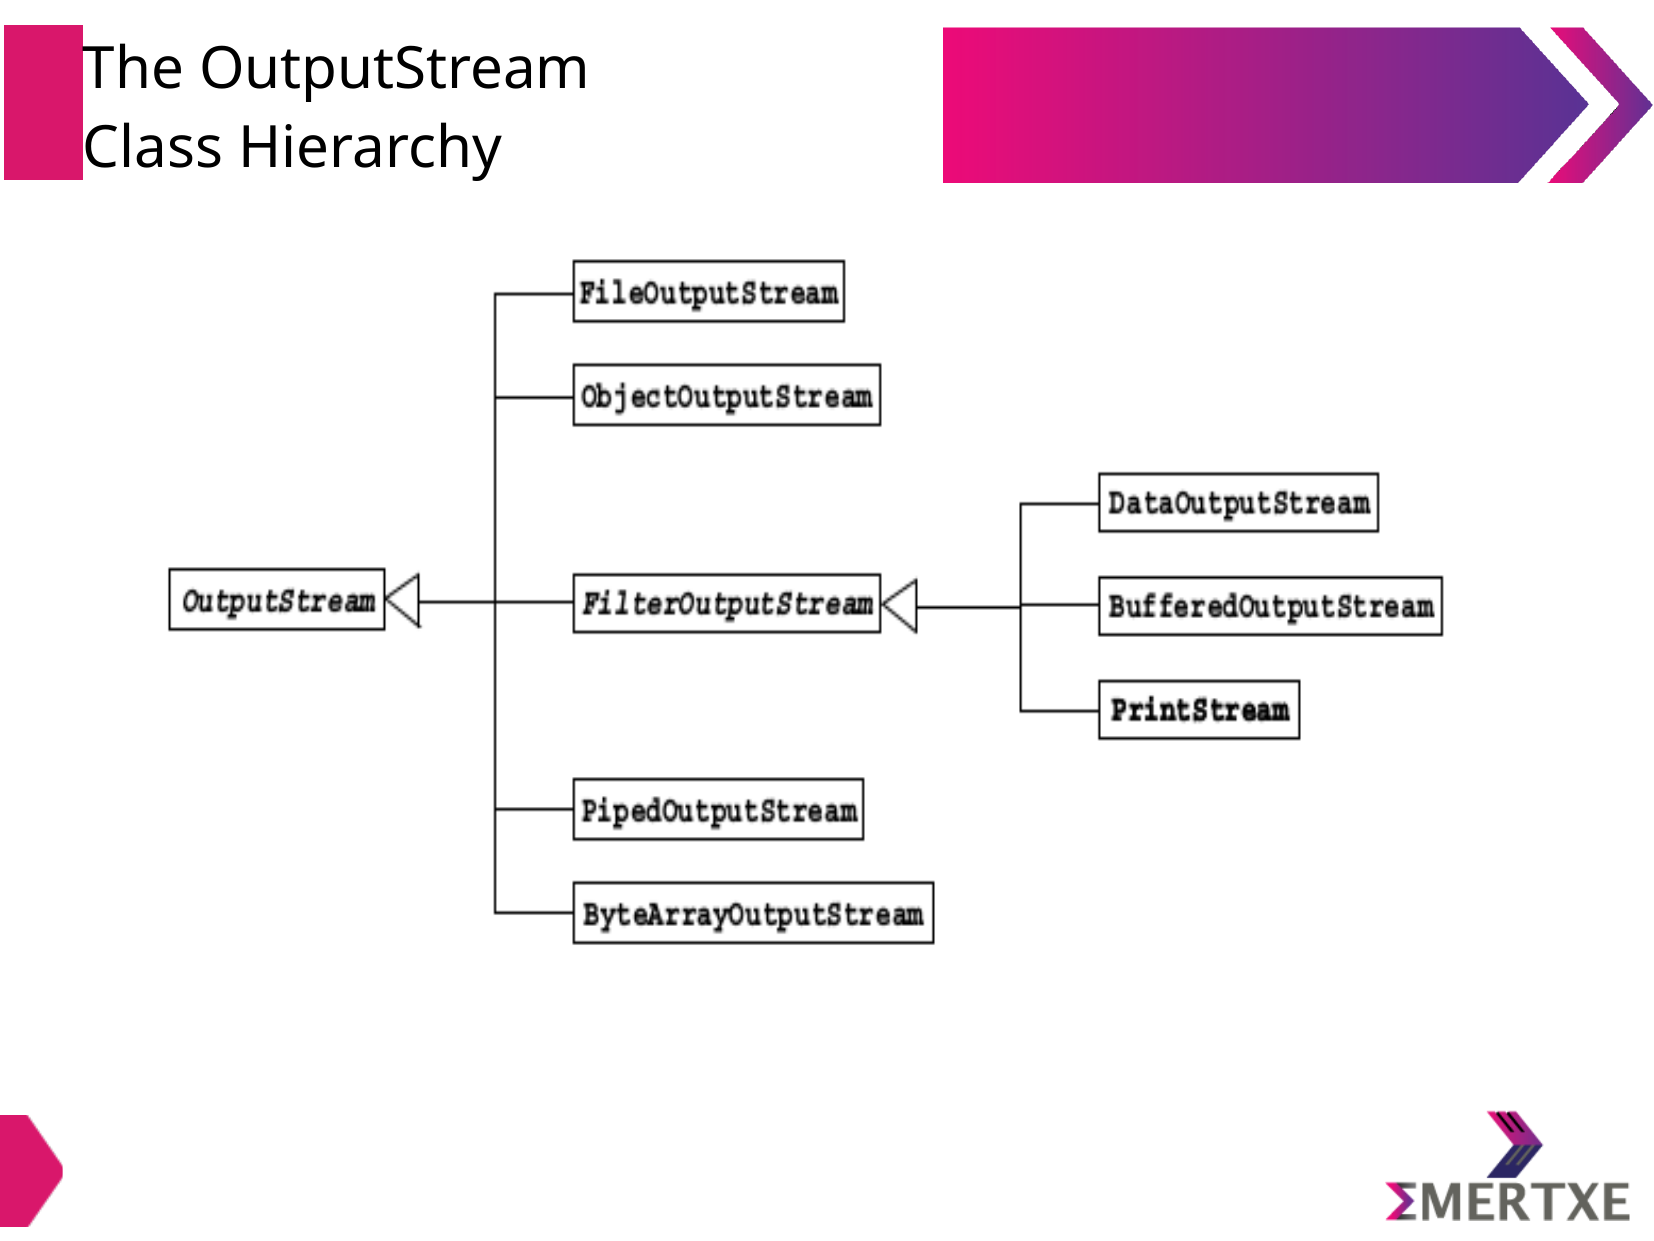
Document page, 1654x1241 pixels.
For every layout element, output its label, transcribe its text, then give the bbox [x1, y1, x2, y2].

title The OutputStream Class Hierarchy [82, 2, 1571, 210]
picture [135, 239, 1501, 1006]
picture [1571, 27, 1653, 183]
picture [1385, 1107, 1631, 1221]
